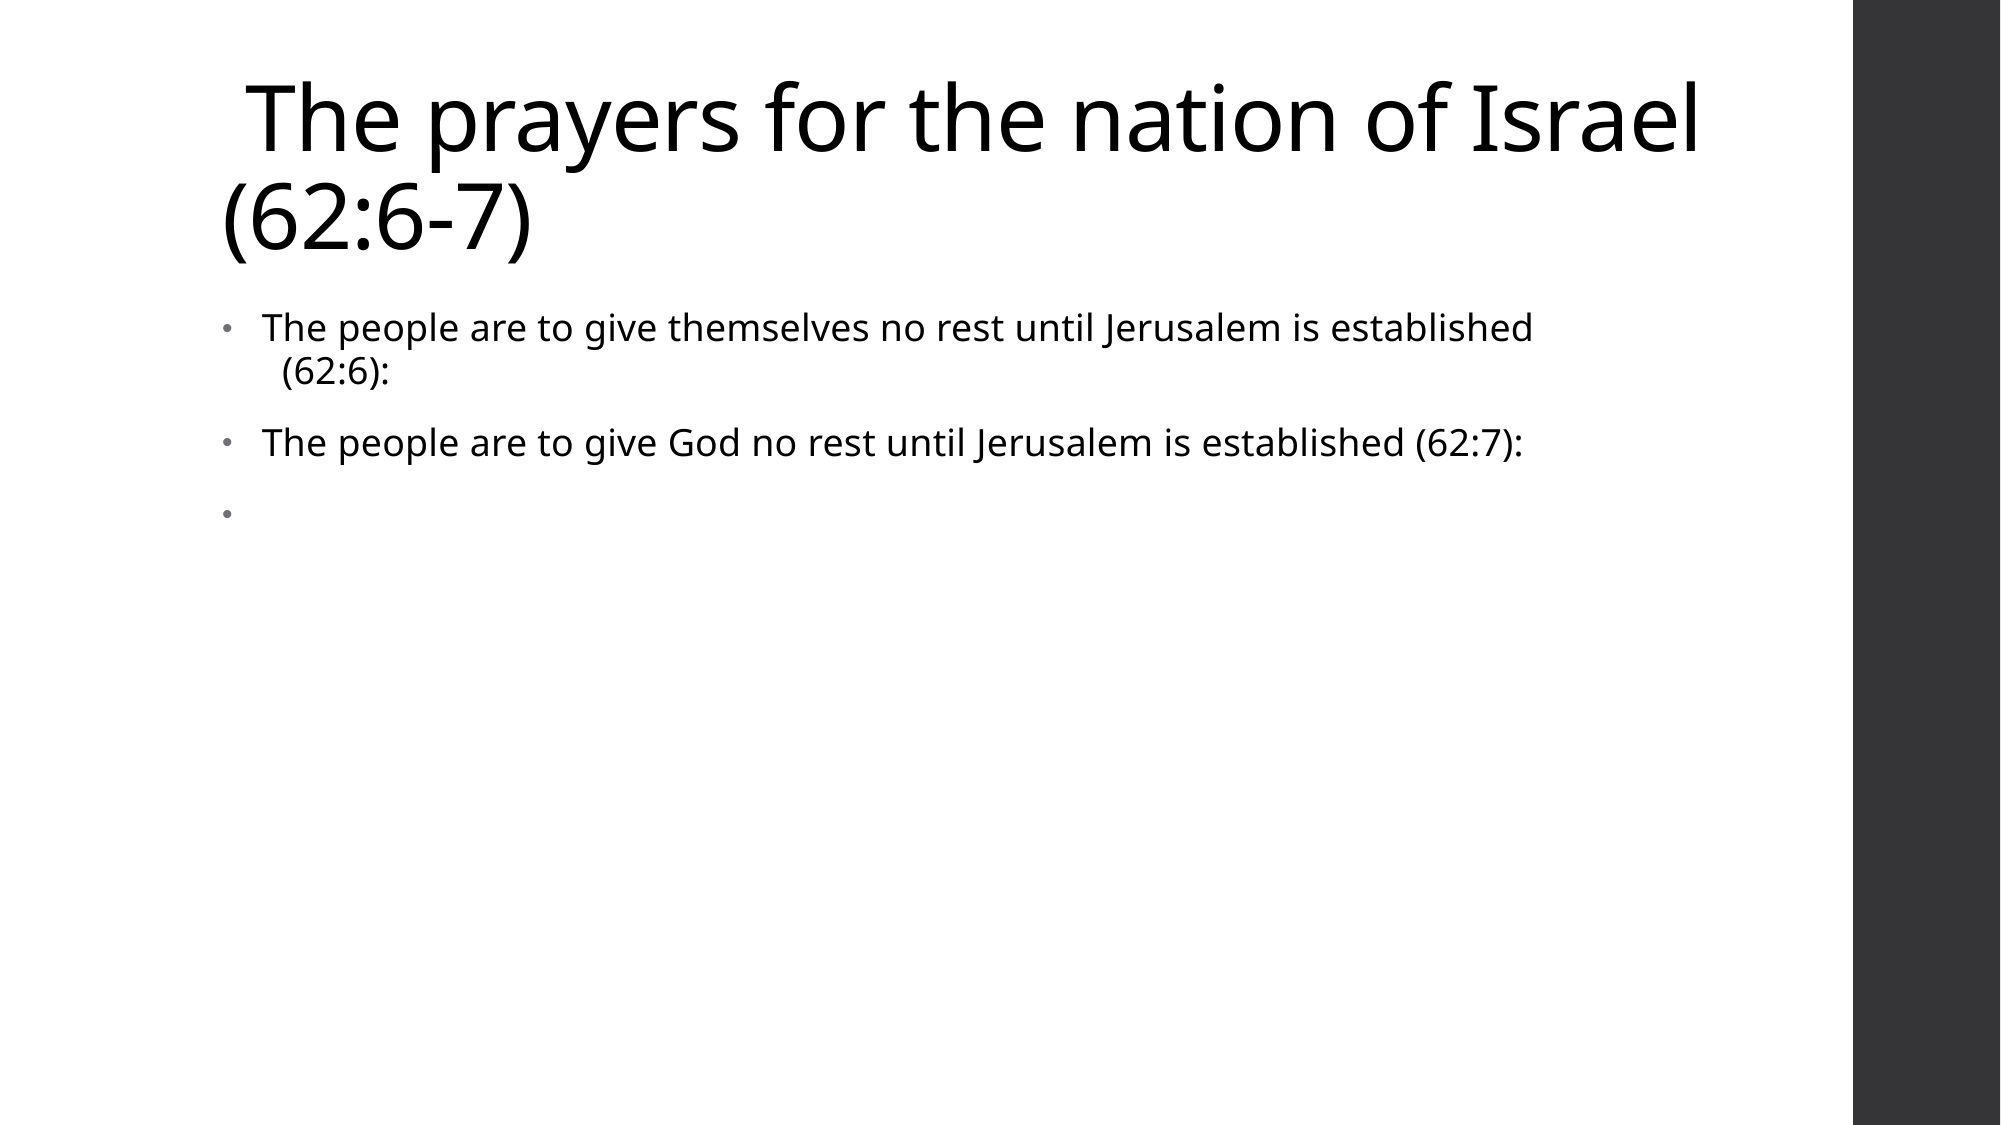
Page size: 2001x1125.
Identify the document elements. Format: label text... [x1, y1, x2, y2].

title The prayers for the nation of Israel (62:6-7) [206, 60, 1797, 278]
list The people are to give themselves no rest until Jerusalem is established (62:6): The people are to give God no rest until Jerusalem is established (62:7): [206, 299, 1617, 1014]
